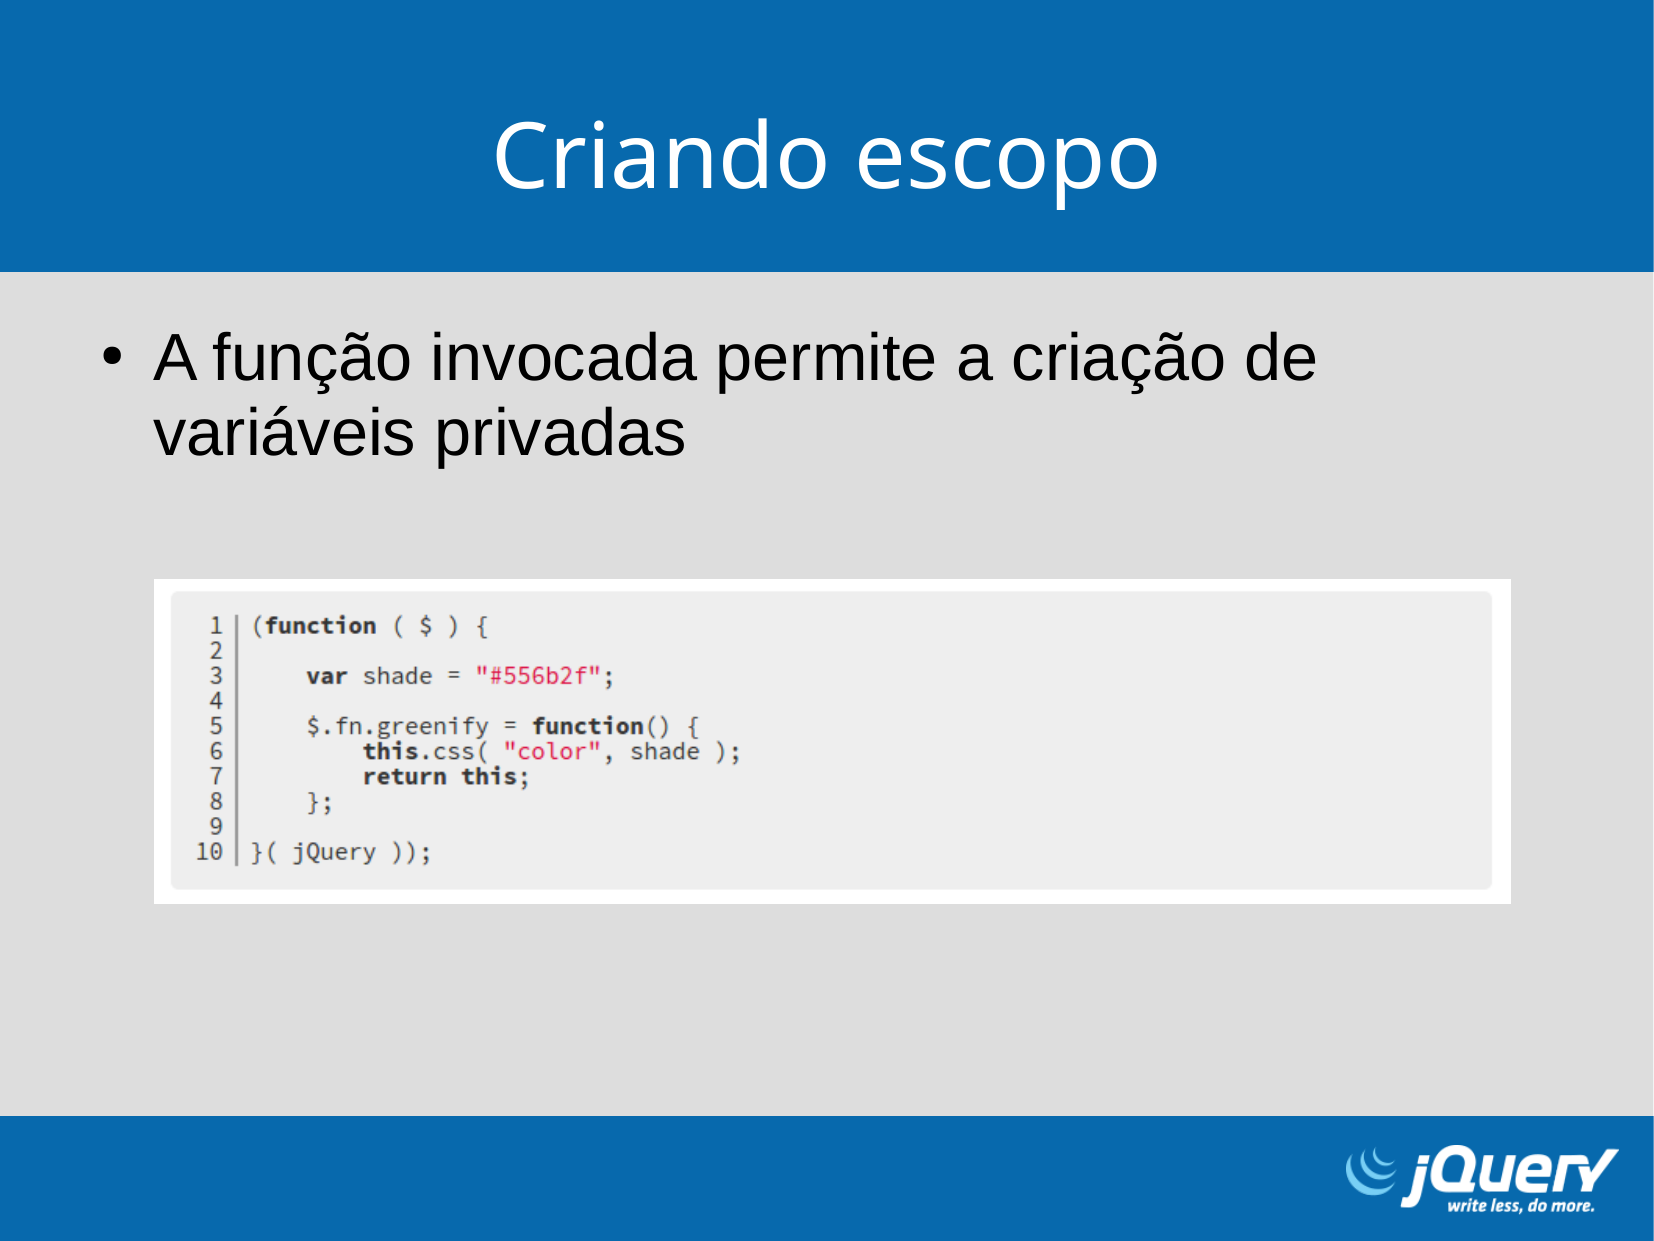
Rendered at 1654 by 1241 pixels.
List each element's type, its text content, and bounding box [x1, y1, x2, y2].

picture [0, 0, 1654, 272]
title Criando escopo [82, 49, 1571, 257]
list A função invocada permite a criação de variáveis privadas [82, 320, 1571, 1040]
picture [0, 1116, 1654, 1241]
picture [154, 579, 1511, 904]
